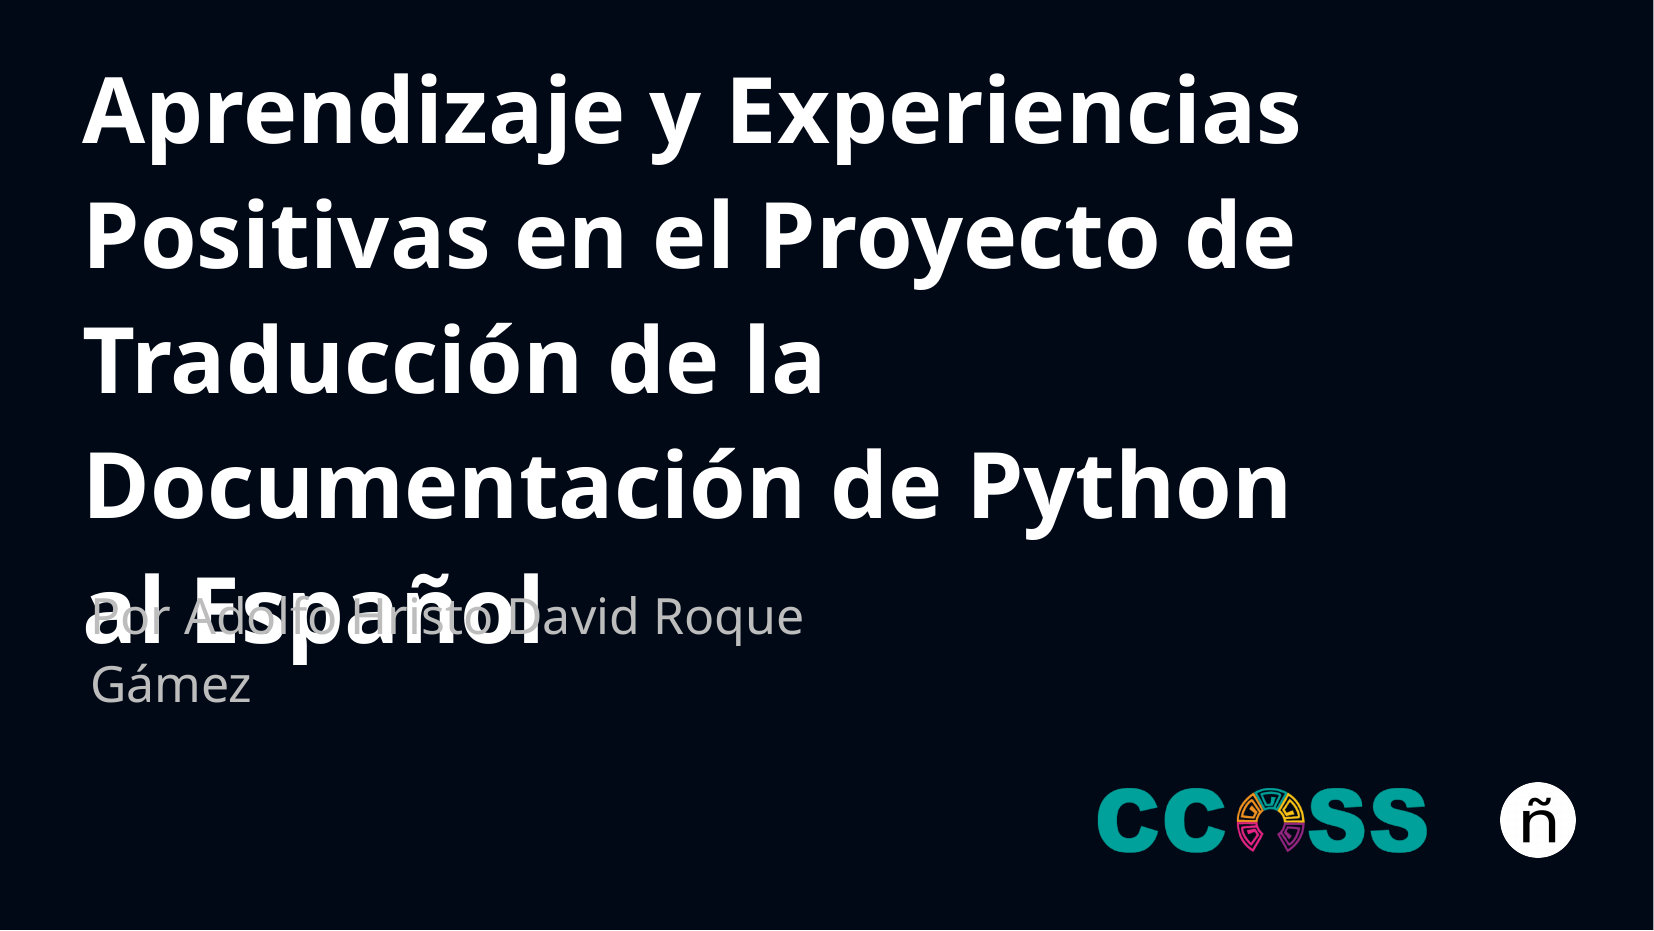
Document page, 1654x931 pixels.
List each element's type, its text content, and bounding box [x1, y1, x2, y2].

picture [1500, 782, 1576, 858]
picture [1090, 779, 1436, 861]
title Aprendizaje y Experiencias Positivas en el Proyecto de Traducción de la Documentación de Python al Español [82, 143, 1571, 574]
subtitle Por Adolfo Hristo David Roque Gámez [90, 619, 946, 679]
